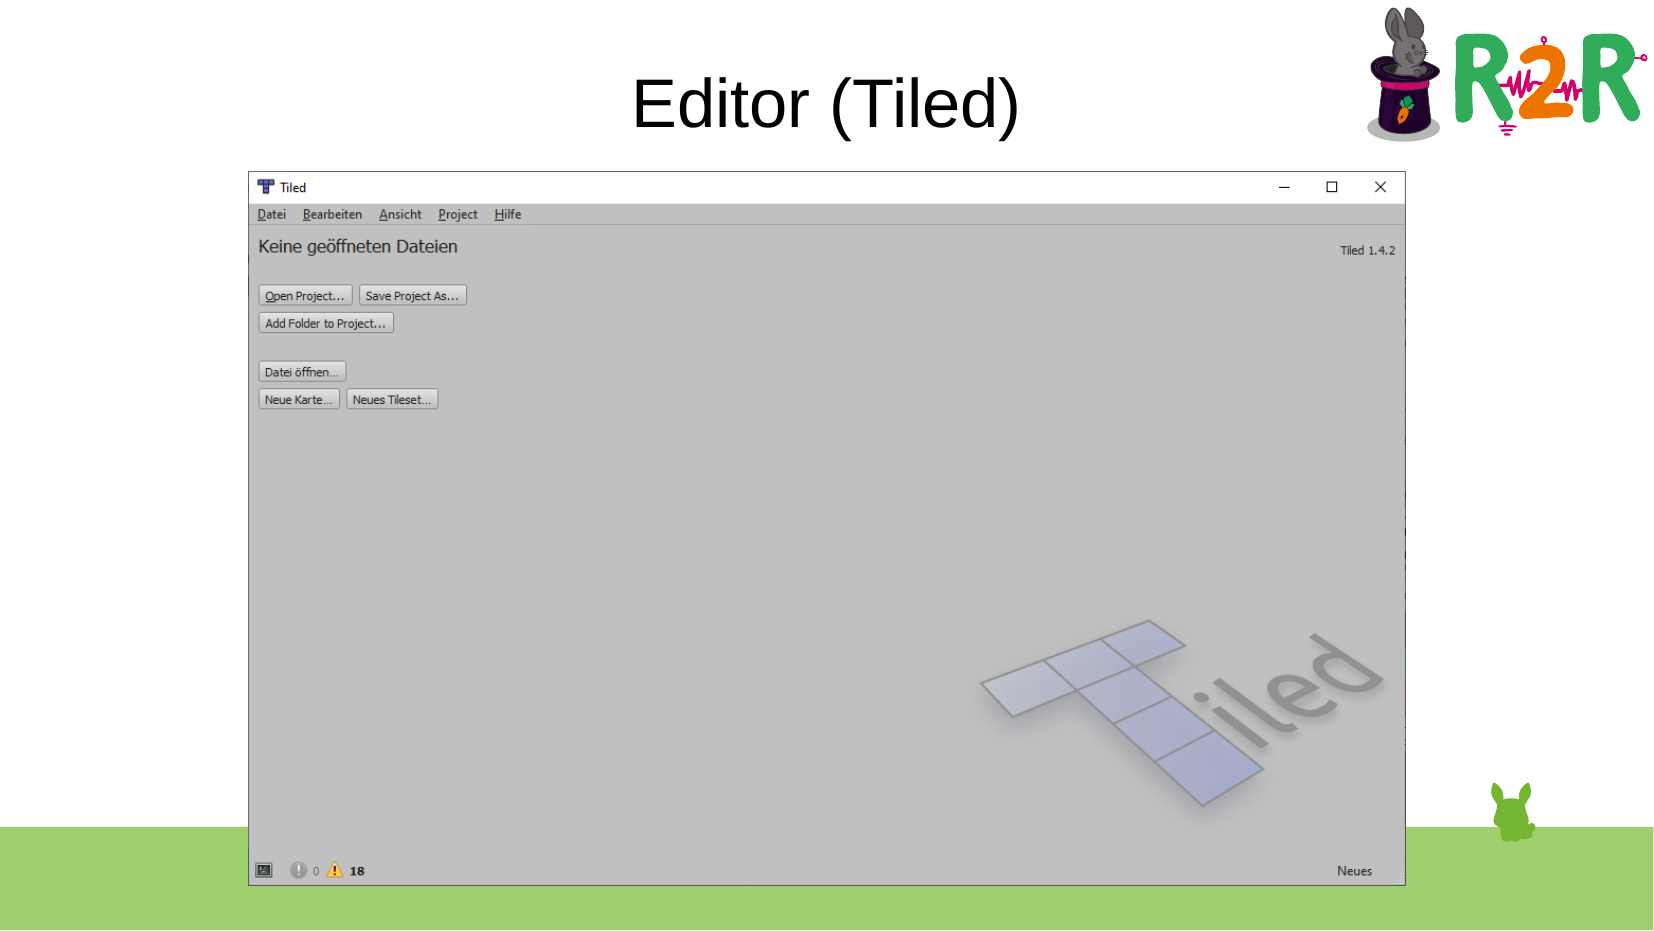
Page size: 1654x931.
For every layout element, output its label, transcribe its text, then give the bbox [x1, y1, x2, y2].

picture [248, 171, 1406, 886]
title Editor (Tiled) [88, 29, 1565, 178]
picture [1358, 0, 1654, 148]
